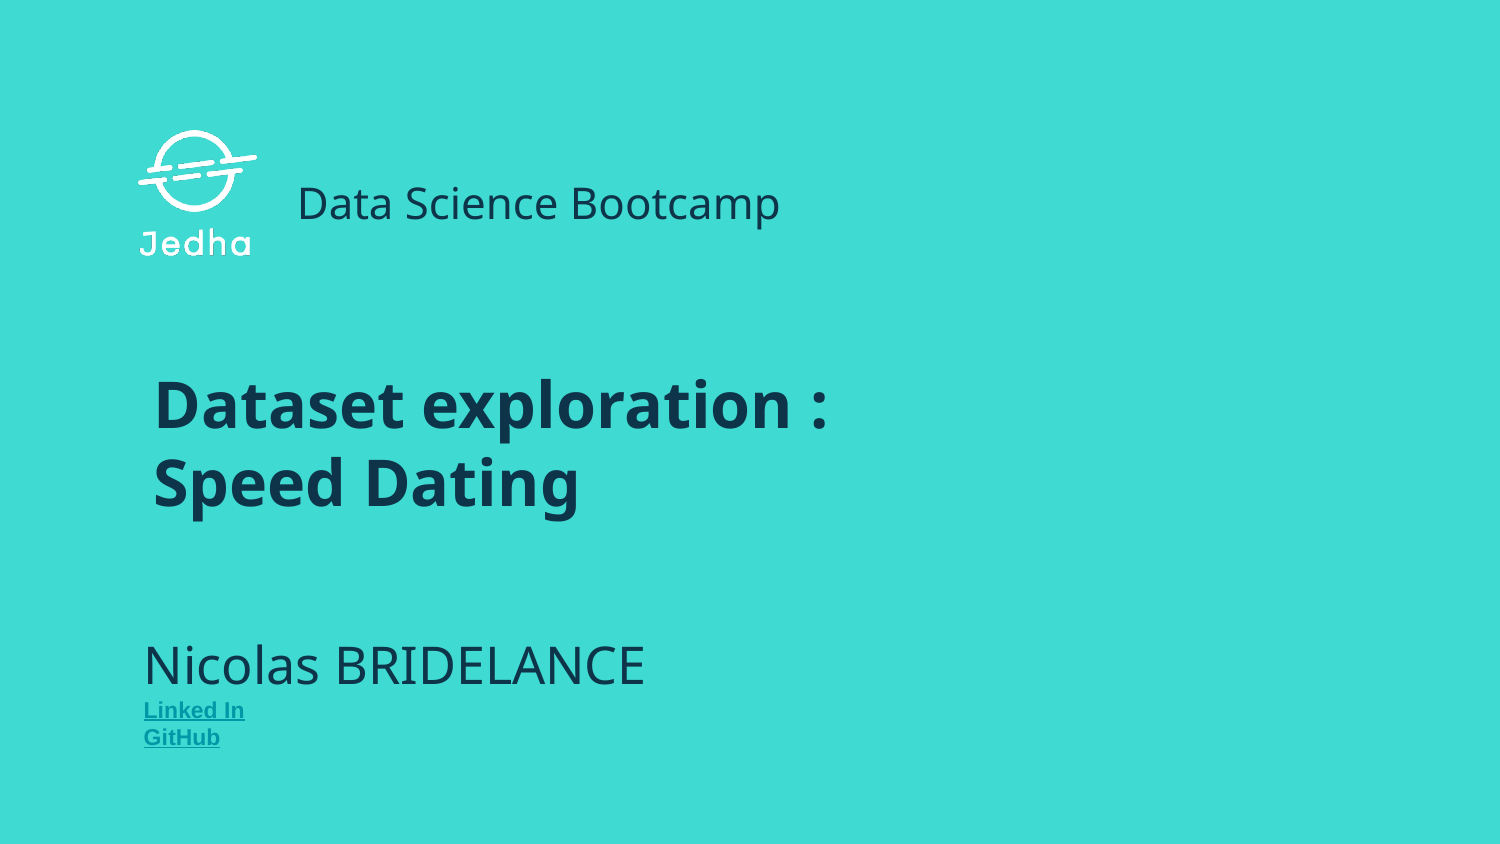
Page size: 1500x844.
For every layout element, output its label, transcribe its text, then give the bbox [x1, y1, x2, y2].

picture [138, 130, 257, 256]
title Dataset exploration : Speed Dating [138, 357, 1433, 535]
title Data Science Bootcamp [281, 142, 1345, 244]
title Nicolas BRIDELANCE Linked In GitHub [128, 600, 1001, 766]
